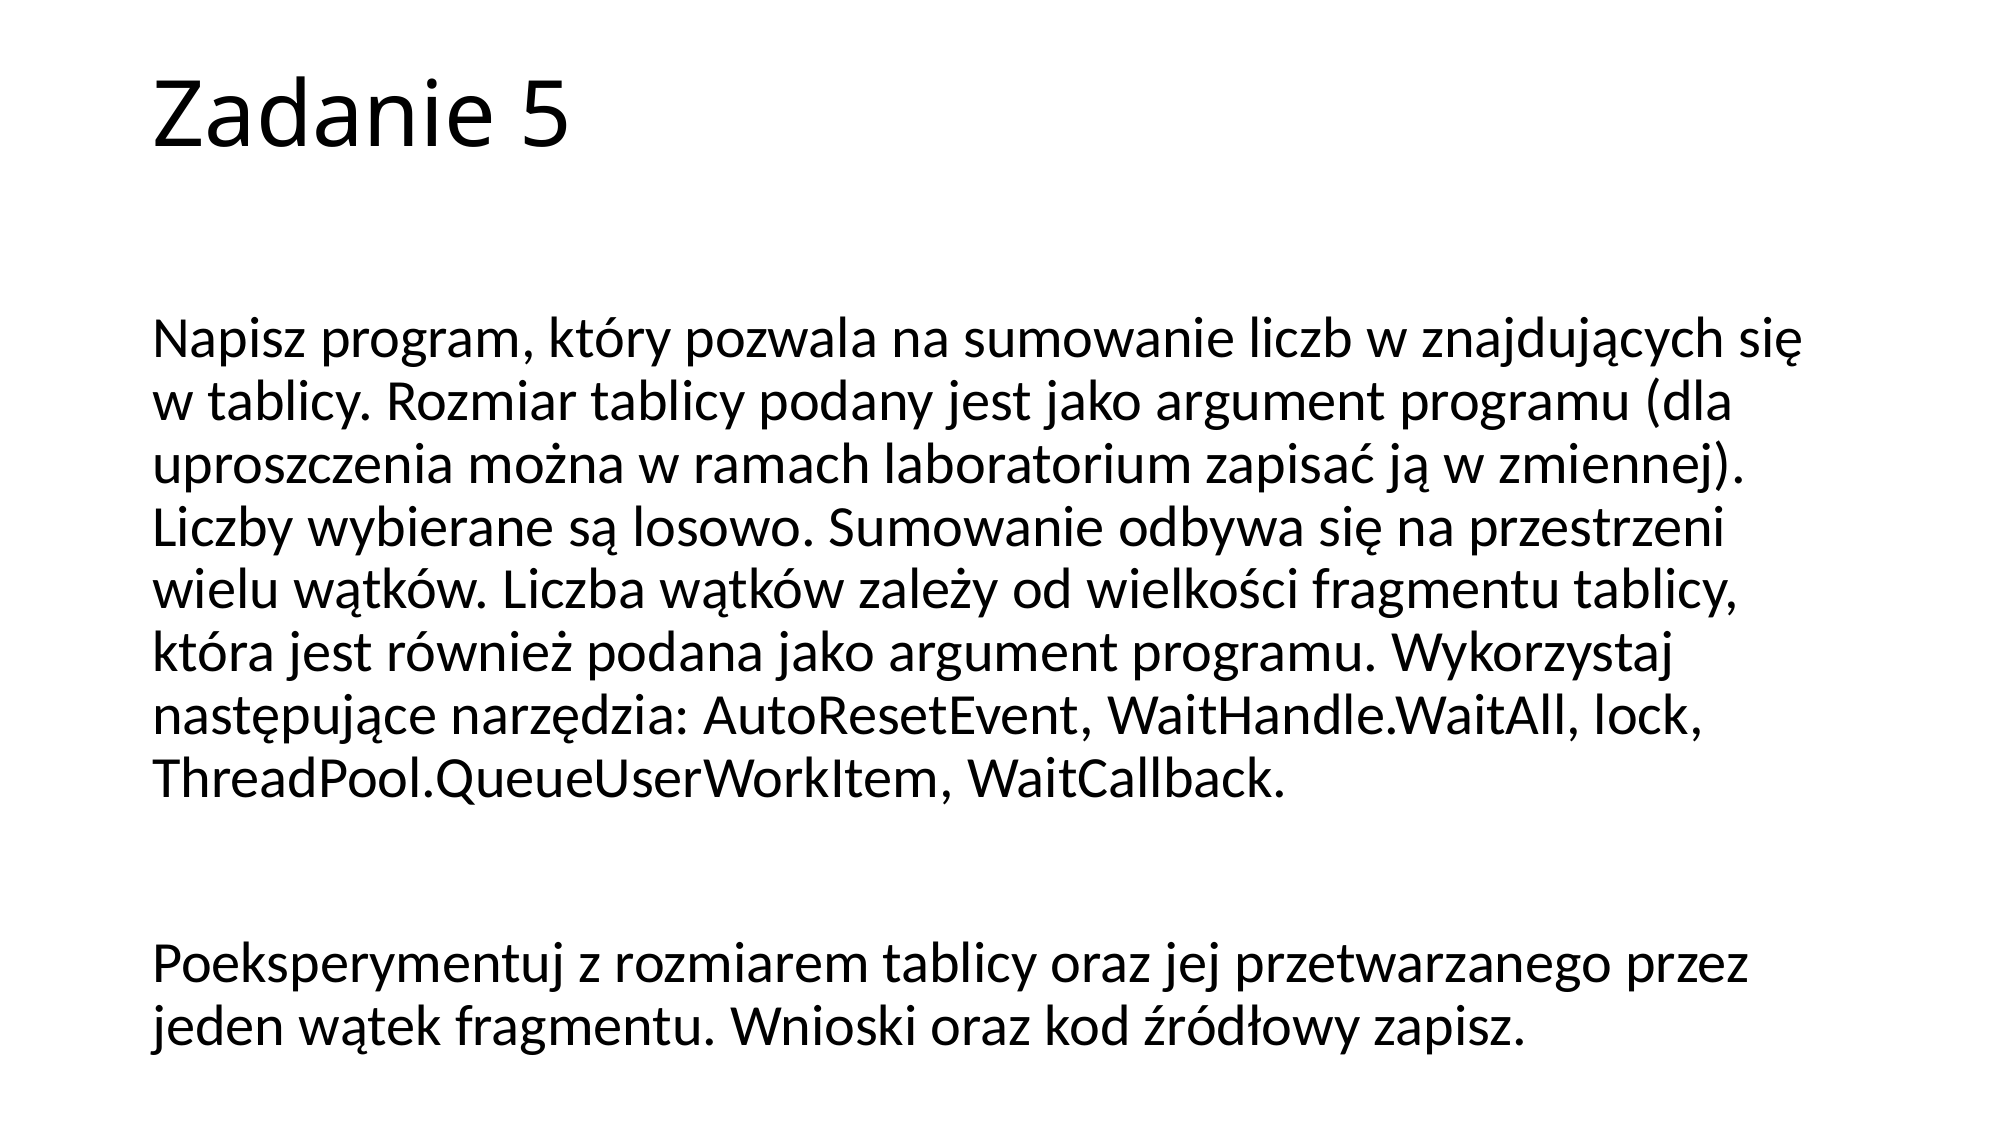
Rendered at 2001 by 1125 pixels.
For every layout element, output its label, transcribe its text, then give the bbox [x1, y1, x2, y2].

list Napisz program, który pozwala na sumowanie liczb w znajdujących się w tablicy. Rozmiar tablicy podany jest jako argument programu (dla uproszczenia można w ramach laboratorium zapisać ją w zmiennej). Liczby wybierane są losowo. Sumowanie odbywa się na przestrzeni wielu wątków. Liczba wątków zależy od wielkości fragmentu tablicy, która jest również podana jako argument programu. Wykorzystaj następujące narzędzia: AutoResetEvent, WaitHandle.WaitAll, lock, ThreadPool.QueueUserWorkItem, WaitCallback. Poeksperymentuj z rozmiarem tablicy oraz jej przetwarzanego przez jeden wątek fragmentu. Wnioski oraz kod źródłowy zapisz. [137, 299, 1863, 1014]
title Zadanie 5 [137, 59, 1863, 278]
